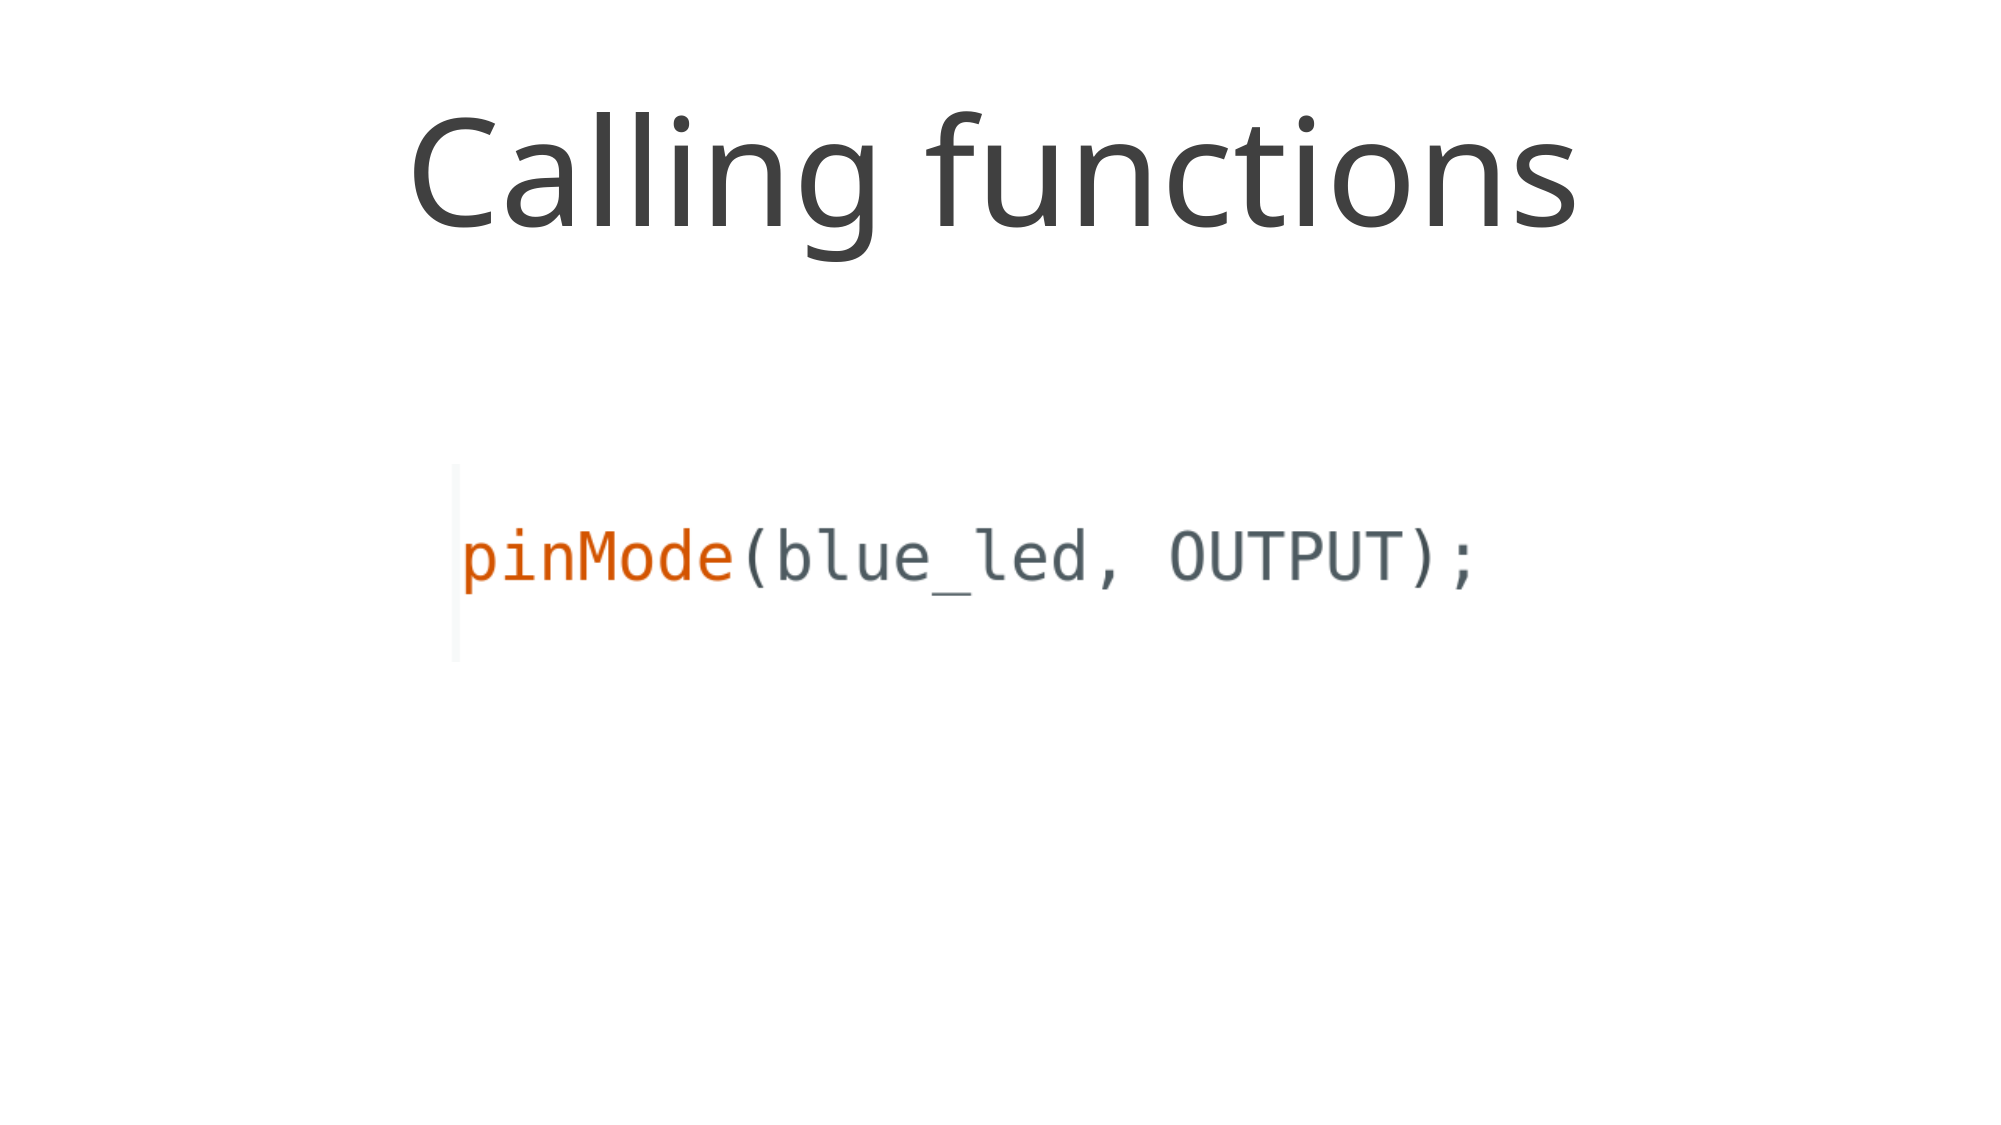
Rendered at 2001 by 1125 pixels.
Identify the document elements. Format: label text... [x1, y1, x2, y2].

title Calling functions [112, 37, 1876, 300]
picture [396, 464, 1609, 662]
